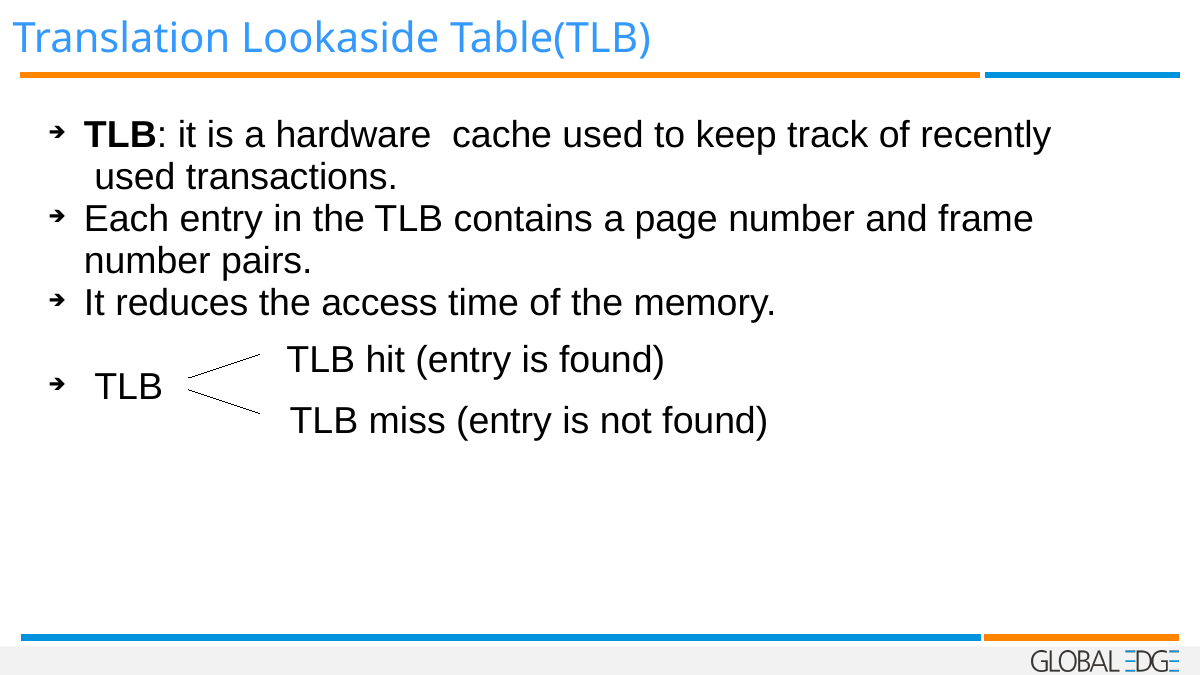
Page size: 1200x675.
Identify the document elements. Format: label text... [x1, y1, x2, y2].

picture [1031, 650, 1179, 672]
text_box TLB: it is a hardware cache used to keep track of recently used transactions. Each entry in the TLB contains a page number and frame number pairs. It reduces the access time of the memory. TLB [33, 106, 1146, 583]
text_box TLB hit (entry is found) [271, 330, 681, 388]
text_box TLB miss (entry is not found) [274, 392, 784, 449]
title Translation Lookaside Table(TLB) [12, 9, 1088, 63]
